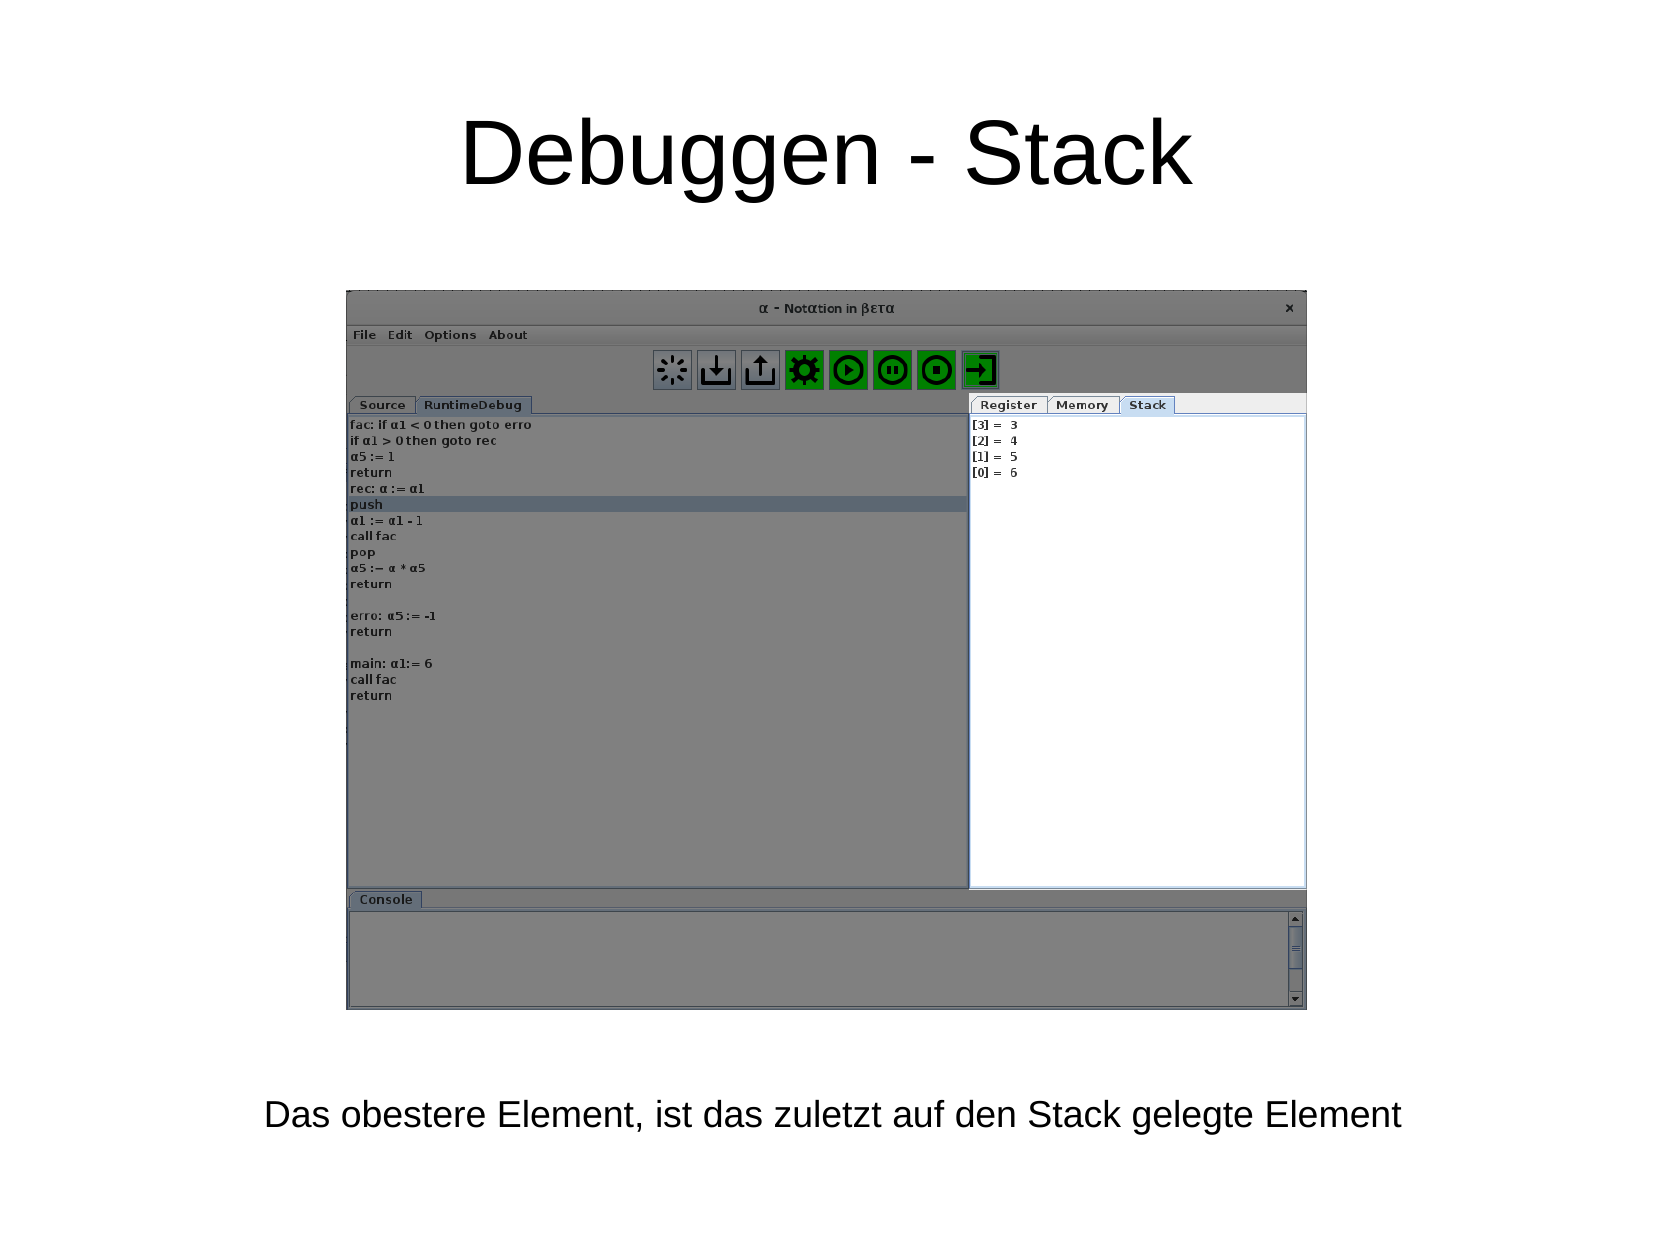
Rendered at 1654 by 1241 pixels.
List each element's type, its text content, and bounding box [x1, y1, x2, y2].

text_box Das obestere Element, ist das zuletzt auf den Stack gelegte Element [249, 1086, 1418, 1144]
picture [346, 290, 1307, 1010]
title Debuggen - Stack [82, 49, 1571, 257]
